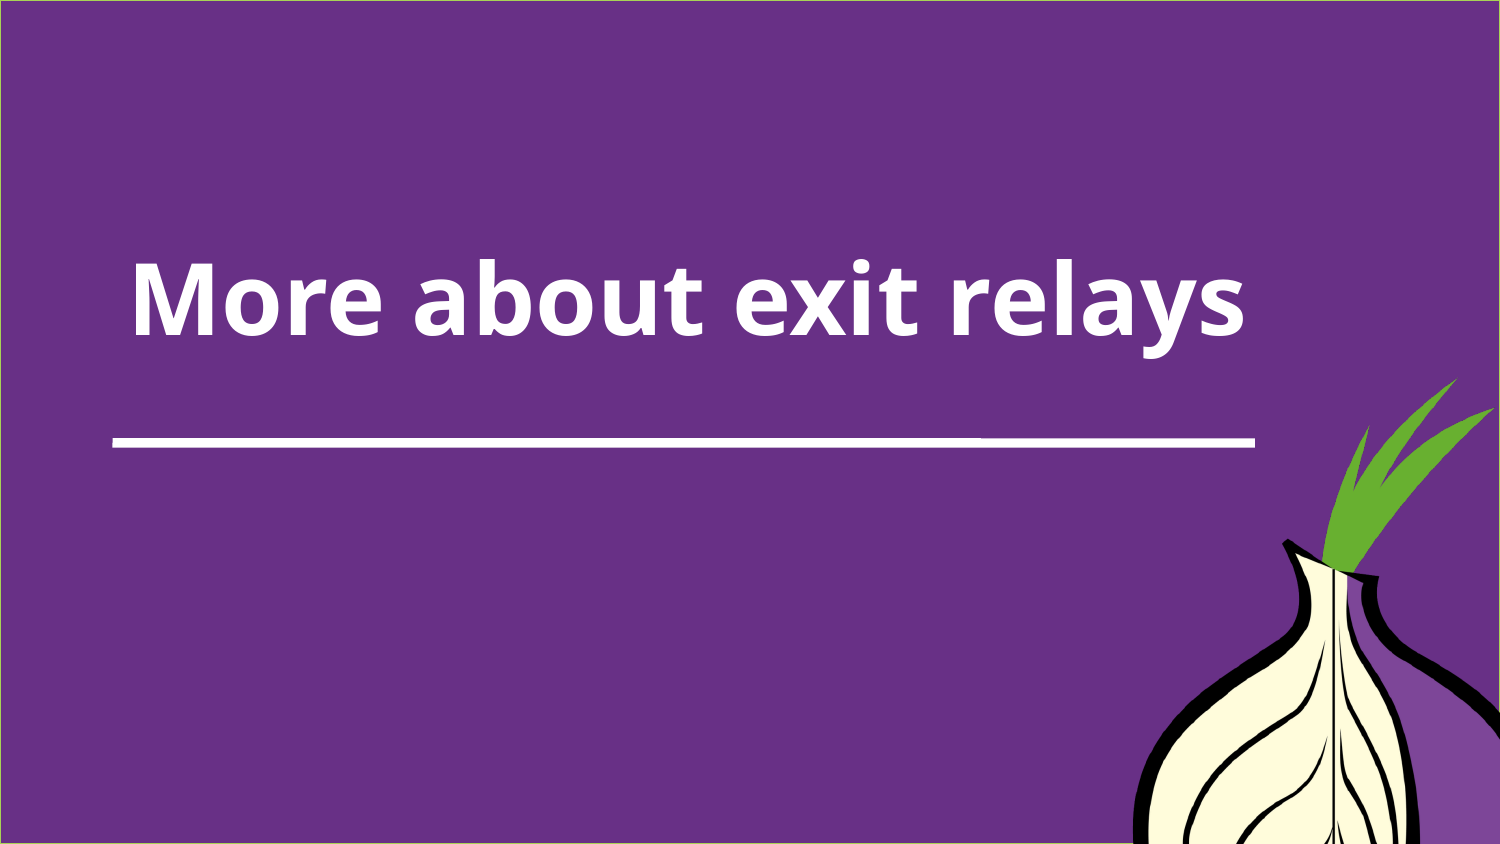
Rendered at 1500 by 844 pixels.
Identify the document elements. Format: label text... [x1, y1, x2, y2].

picture [1122, 377, 1500, 844]
text_box More about exit relays [112, 148, 1388, 443]
